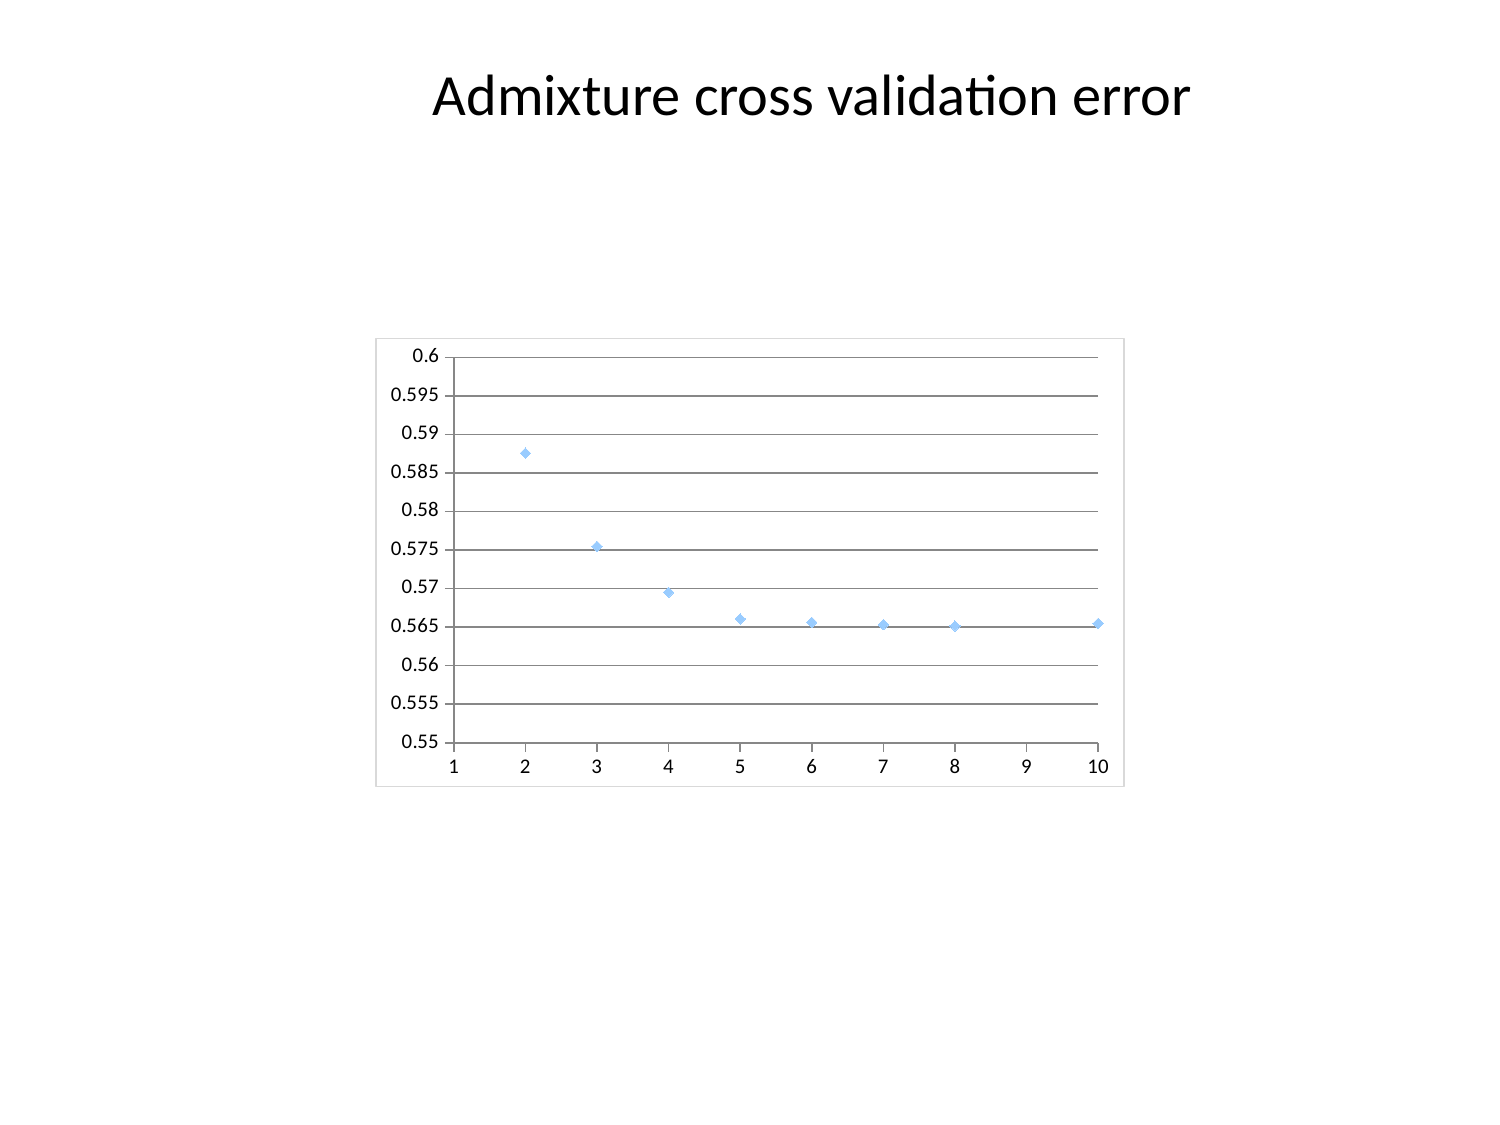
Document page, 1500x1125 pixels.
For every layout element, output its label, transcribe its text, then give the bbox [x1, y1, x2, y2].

text_box Admixture cross validation error [287, 50, 1338, 135]
chart [375, 337, 1125, 788]
